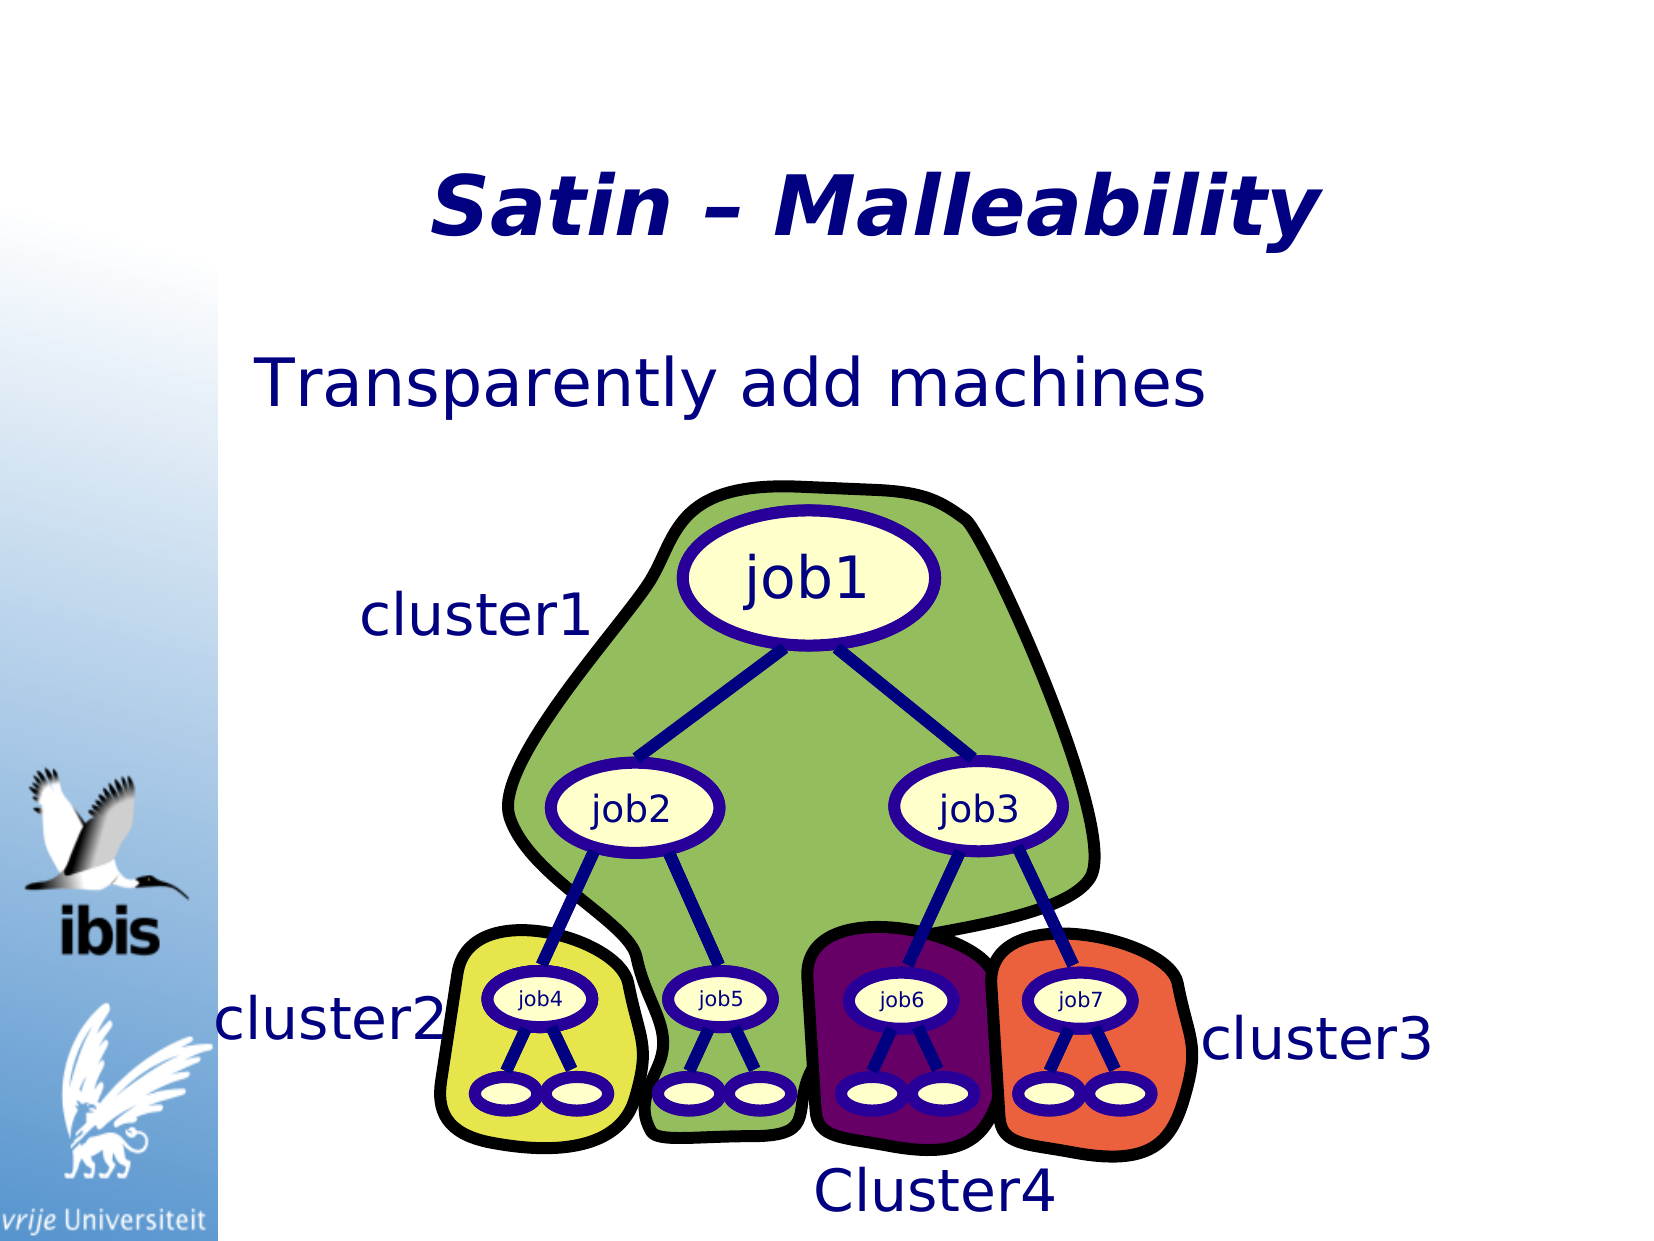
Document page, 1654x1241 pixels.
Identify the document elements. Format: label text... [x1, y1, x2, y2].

text_box [550, 762, 720, 853]
text_box job5 [699, 986, 766, 1016]
text_box job1 [744, 544, 871, 613]
text_box [474, 1076, 538, 1111]
text_box cluster3 [1200, 1005, 1436, 1074]
text_box [894, 761, 1063, 852]
text_box [545, 1076, 609, 1111]
text_box [728, 1076, 792, 1111]
text_box job4 [518, 986, 585, 1016]
title Satin – Malleability [219, 102, 1534, 311]
text_box cluster1 [359, 580, 595, 649]
list Transparently add machines [236, 344, 1534, 1196]
text_box [682, 510, 936, 646]
text_box [911, 1076, 975, 1111]
text_box job7 [1058, 988, 1126, 1017]
text_box cluster2 [213, 985, 449, 1054]
text_box [1088, 1076, 1152, 1111]
text_box [1027, 972, 1133, 1029]
text_box job6 [879, 988, 947, 1017]
text_box [848, 972, 954, 1029]
text_box job2 [591, 788, 699, 834]
text_box Cluster4 [813, 1157, 1058, 1226]
picture [0, 0, 218, 1241]
text_box [657, 1076, 721, 1111]
text_box [840, 1076, 904, 1111]
text_box [487, 970, 593, 1028]
text_box [668, 971, 773, 1028]
text_box [1018, 1076, 1081, 1111]
text_box job3 [938, 788, 1046, 834]
